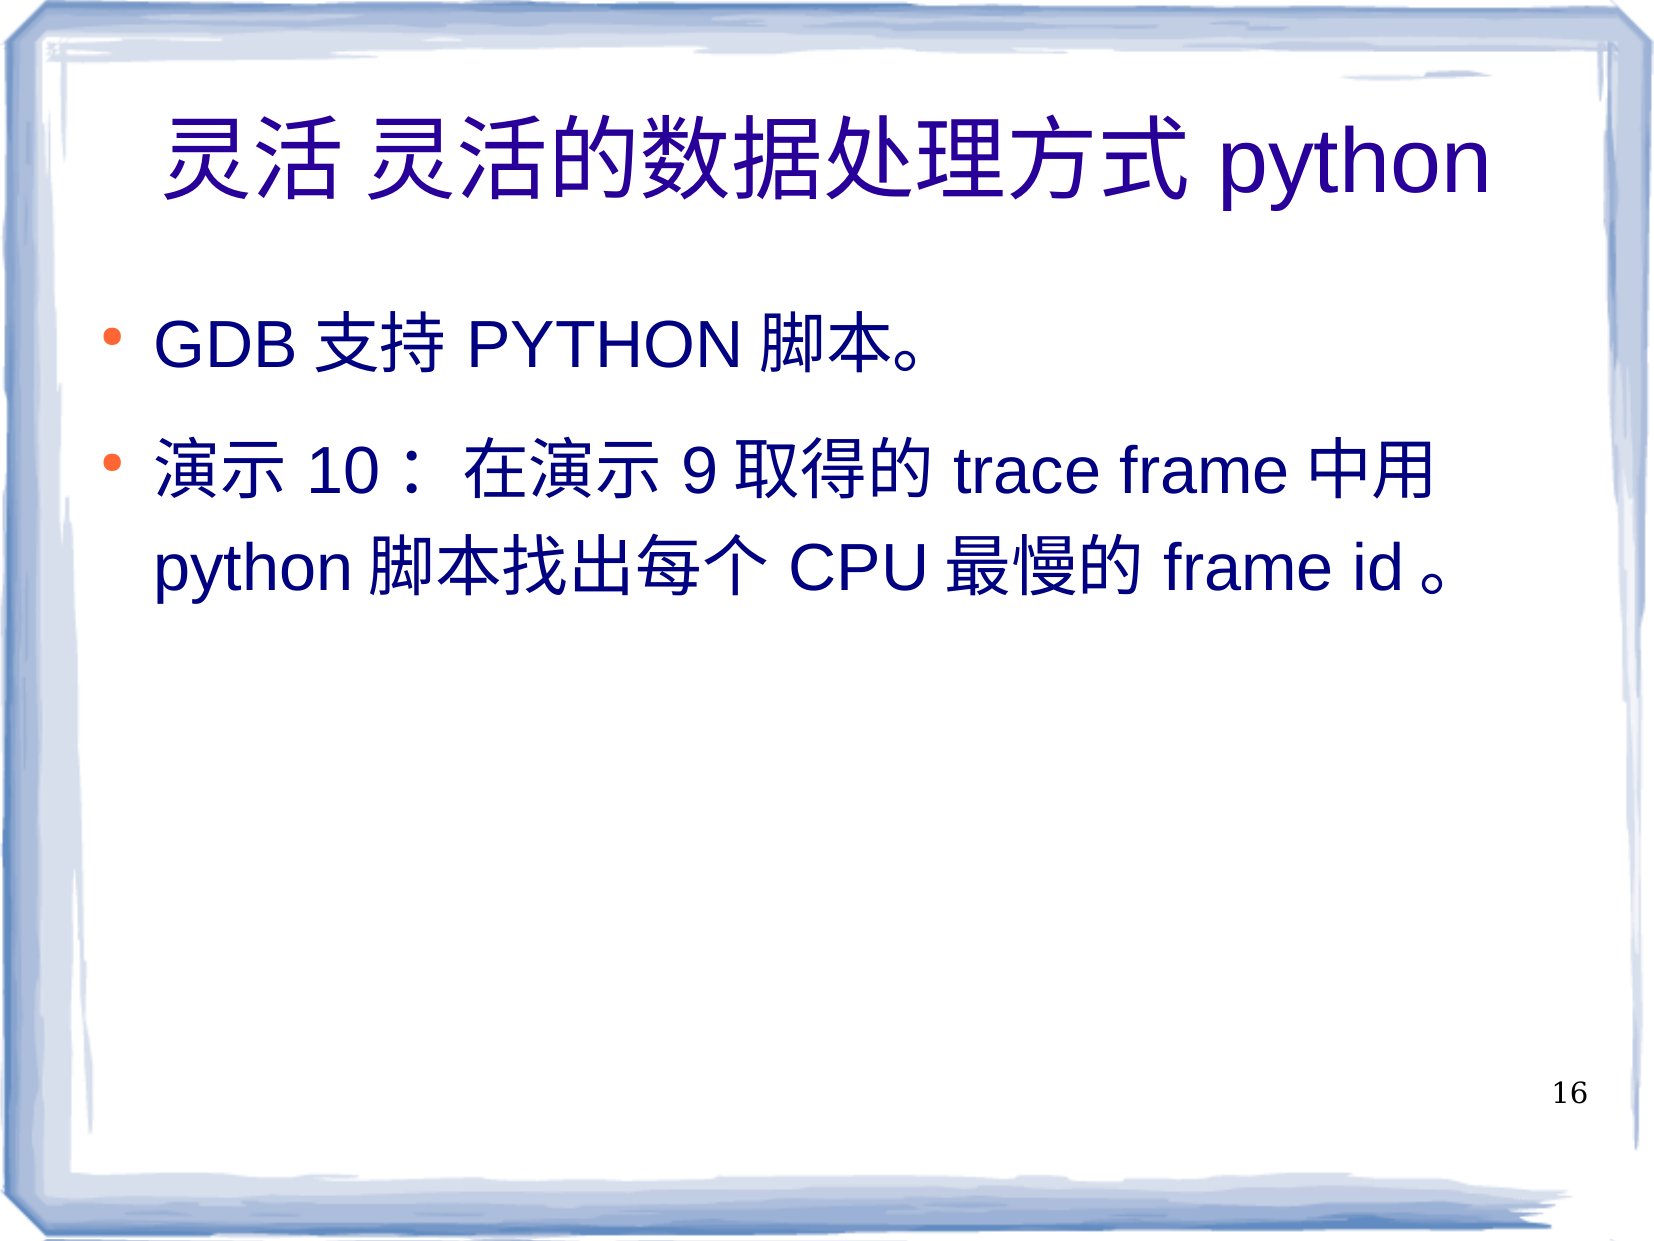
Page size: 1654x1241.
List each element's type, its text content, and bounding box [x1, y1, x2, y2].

title 灵活 灵活的数据处理方式python [82, 49, 1571, 257]
picture [0, 0, 1654, 1241]
list GDB支持PYTHON脚本。 演示10：在演示9取得的trace frame中用python脚本找出每个CPU最慢的frame id。 [82, 290, 1571, 995]
